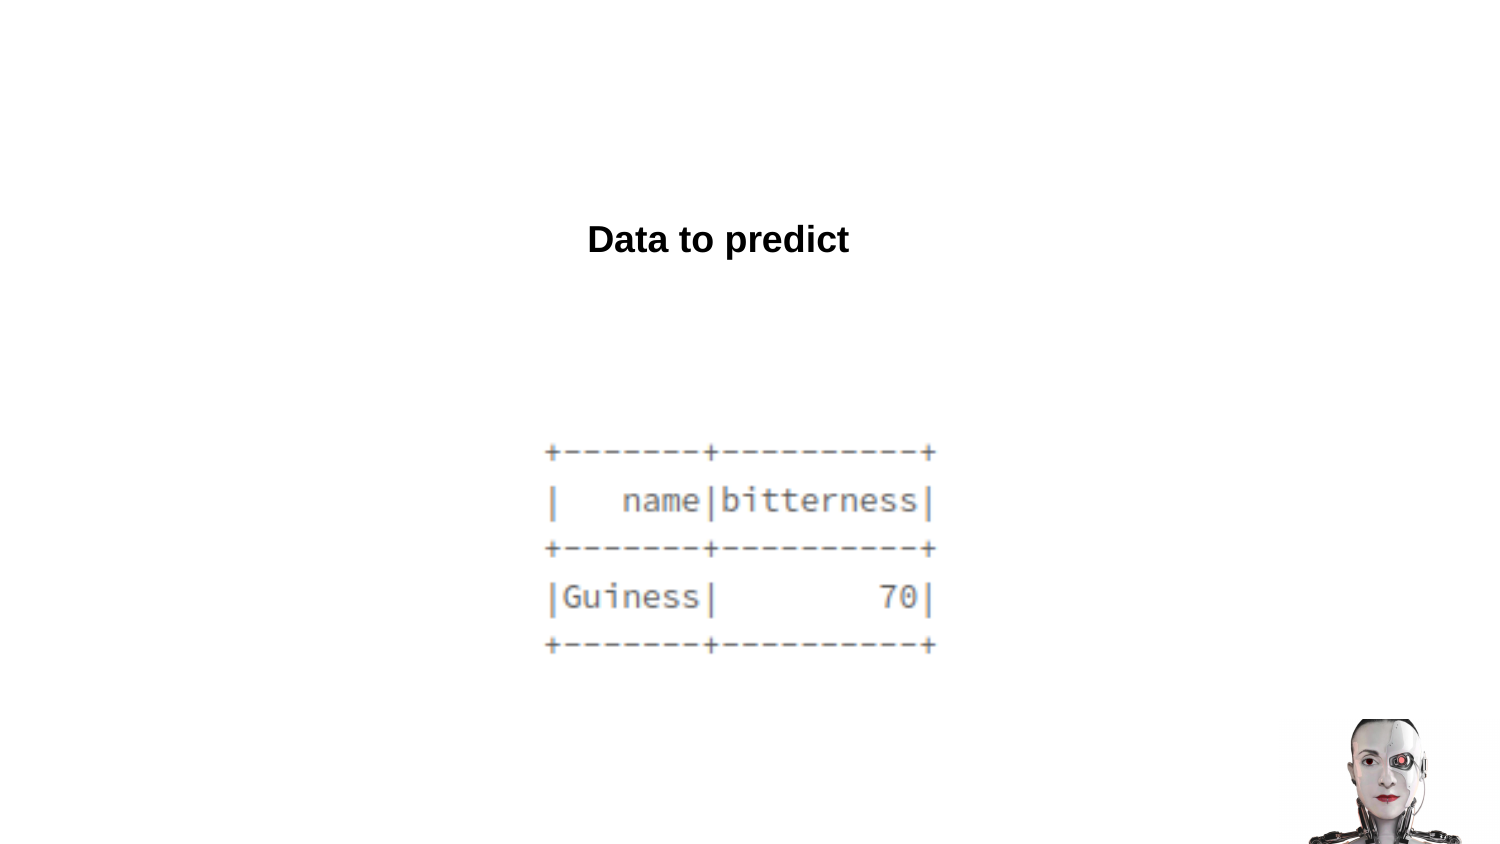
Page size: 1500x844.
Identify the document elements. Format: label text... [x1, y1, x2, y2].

picture [536, 421, 964, 667]
text_box Data to predict [572, 199, 877, 275]
picture [1279, 719, 1500, 844]
